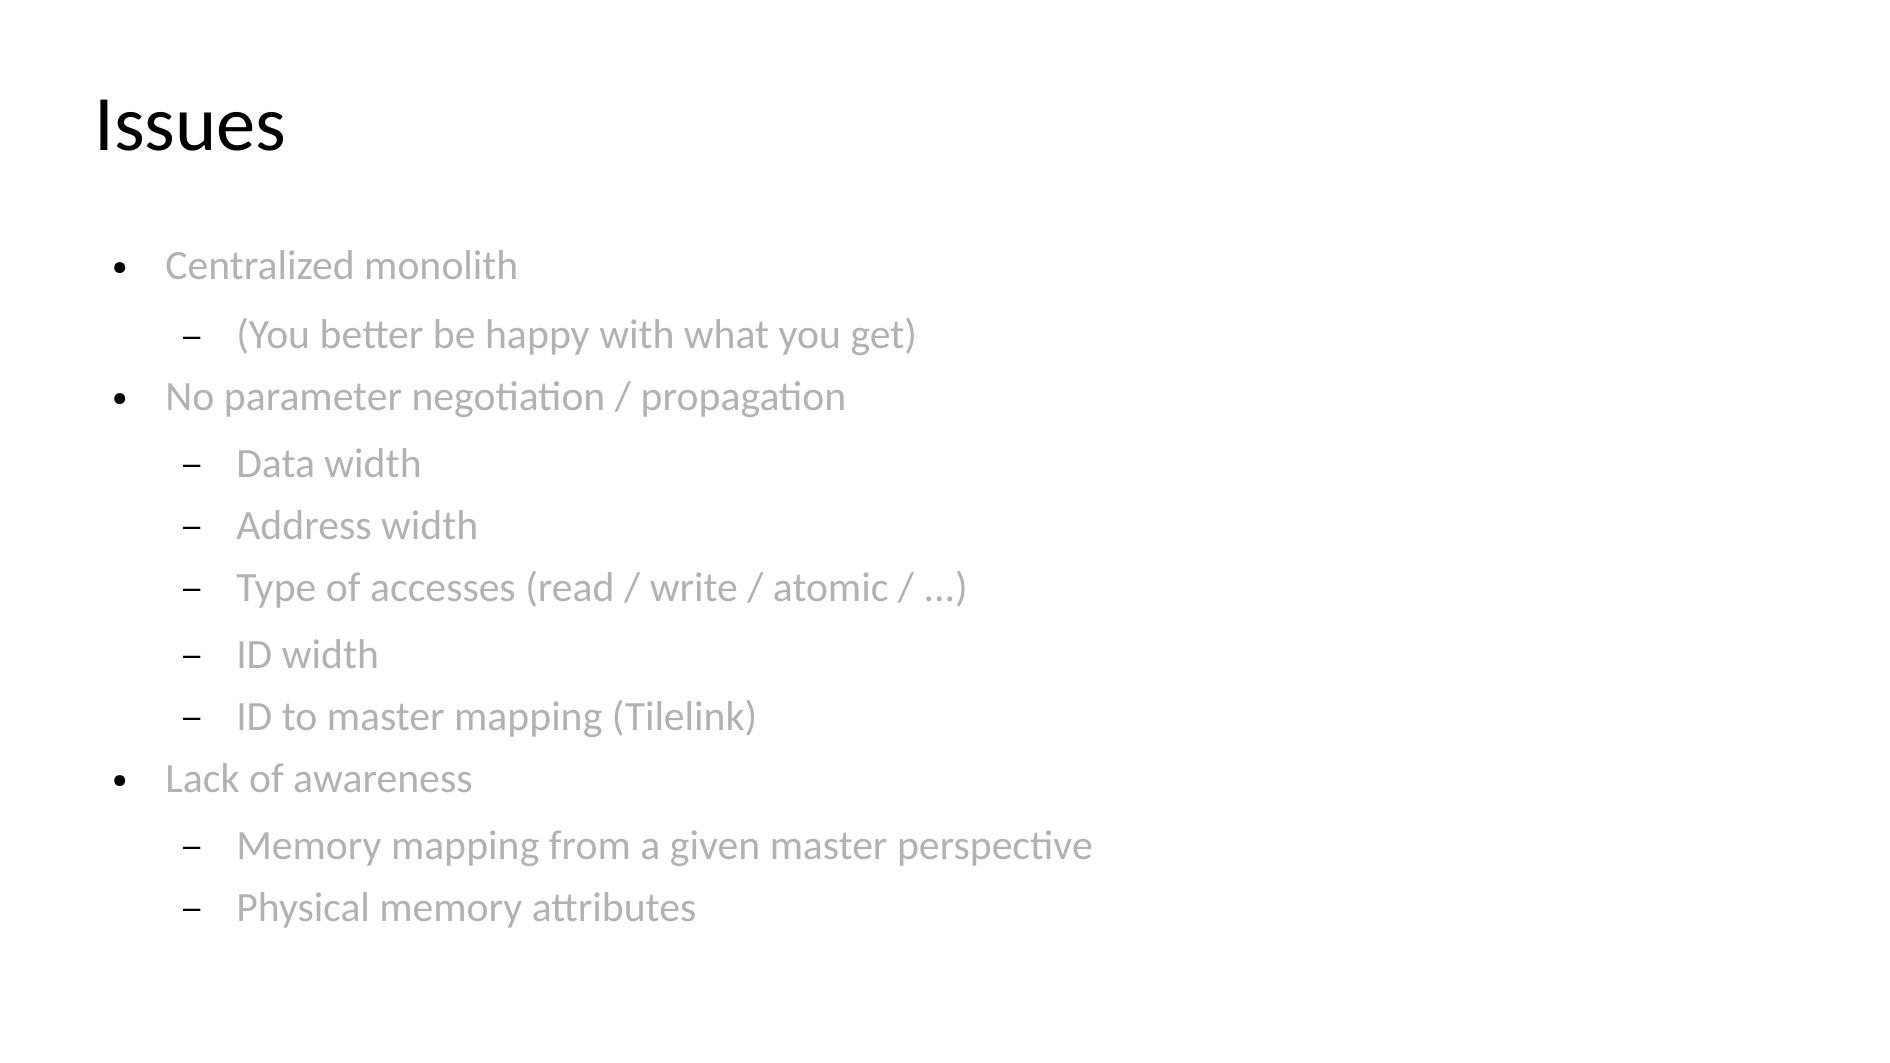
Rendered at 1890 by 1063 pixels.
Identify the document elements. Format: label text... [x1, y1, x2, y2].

list Centralized monolith (You better be happy with what you get) No parameter negotiation / propagation Data width Address width Type of accesses (read / write / atomic / ...) ID width ID to master mapping (Tilelink) Lack of awareness Memory mapping from a given master perspective Physical memory attributes [94, 248, 1878, 1063]
title Issues [94, 42, 1796, 220]
